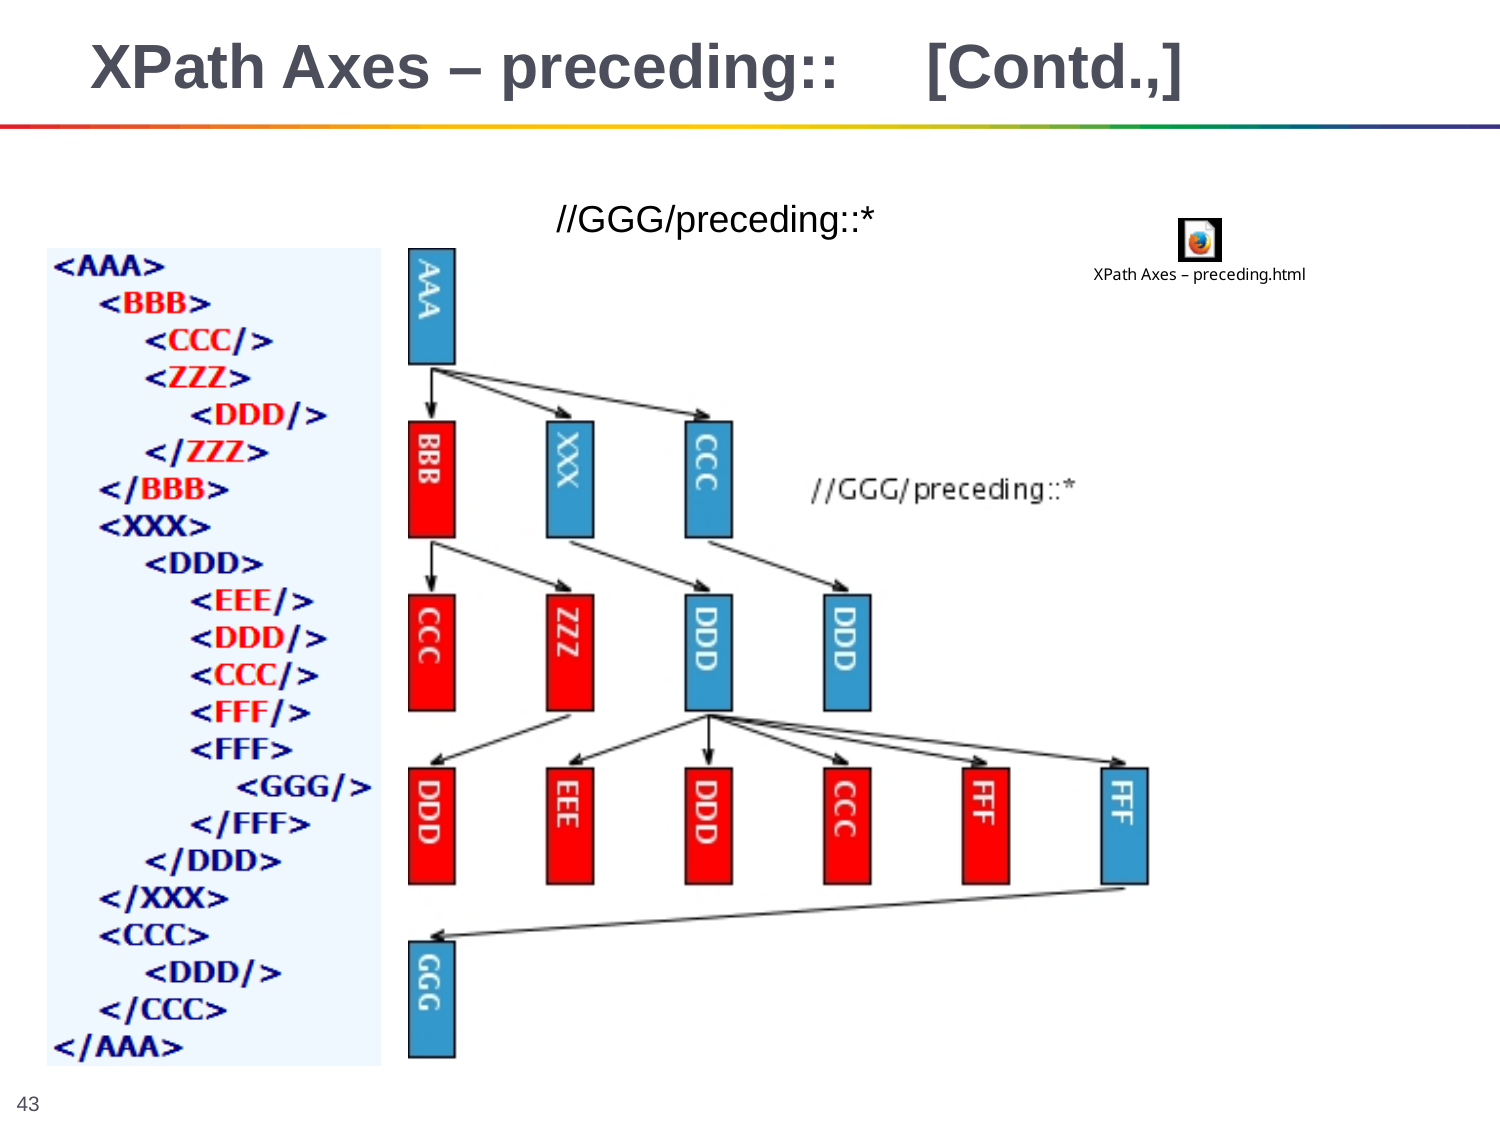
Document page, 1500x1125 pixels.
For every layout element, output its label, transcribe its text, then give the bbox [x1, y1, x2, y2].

chart [1072, 218, 1327, 291]
title XPath Axes – preceding:: [Contd.,] [75, 17, 1425, 109]
picture [408, 248, 1168, 1066]
picture [47, 248, 381, 1066]
text_box //GGG/preceding::* [541, 188, 891, 248]
